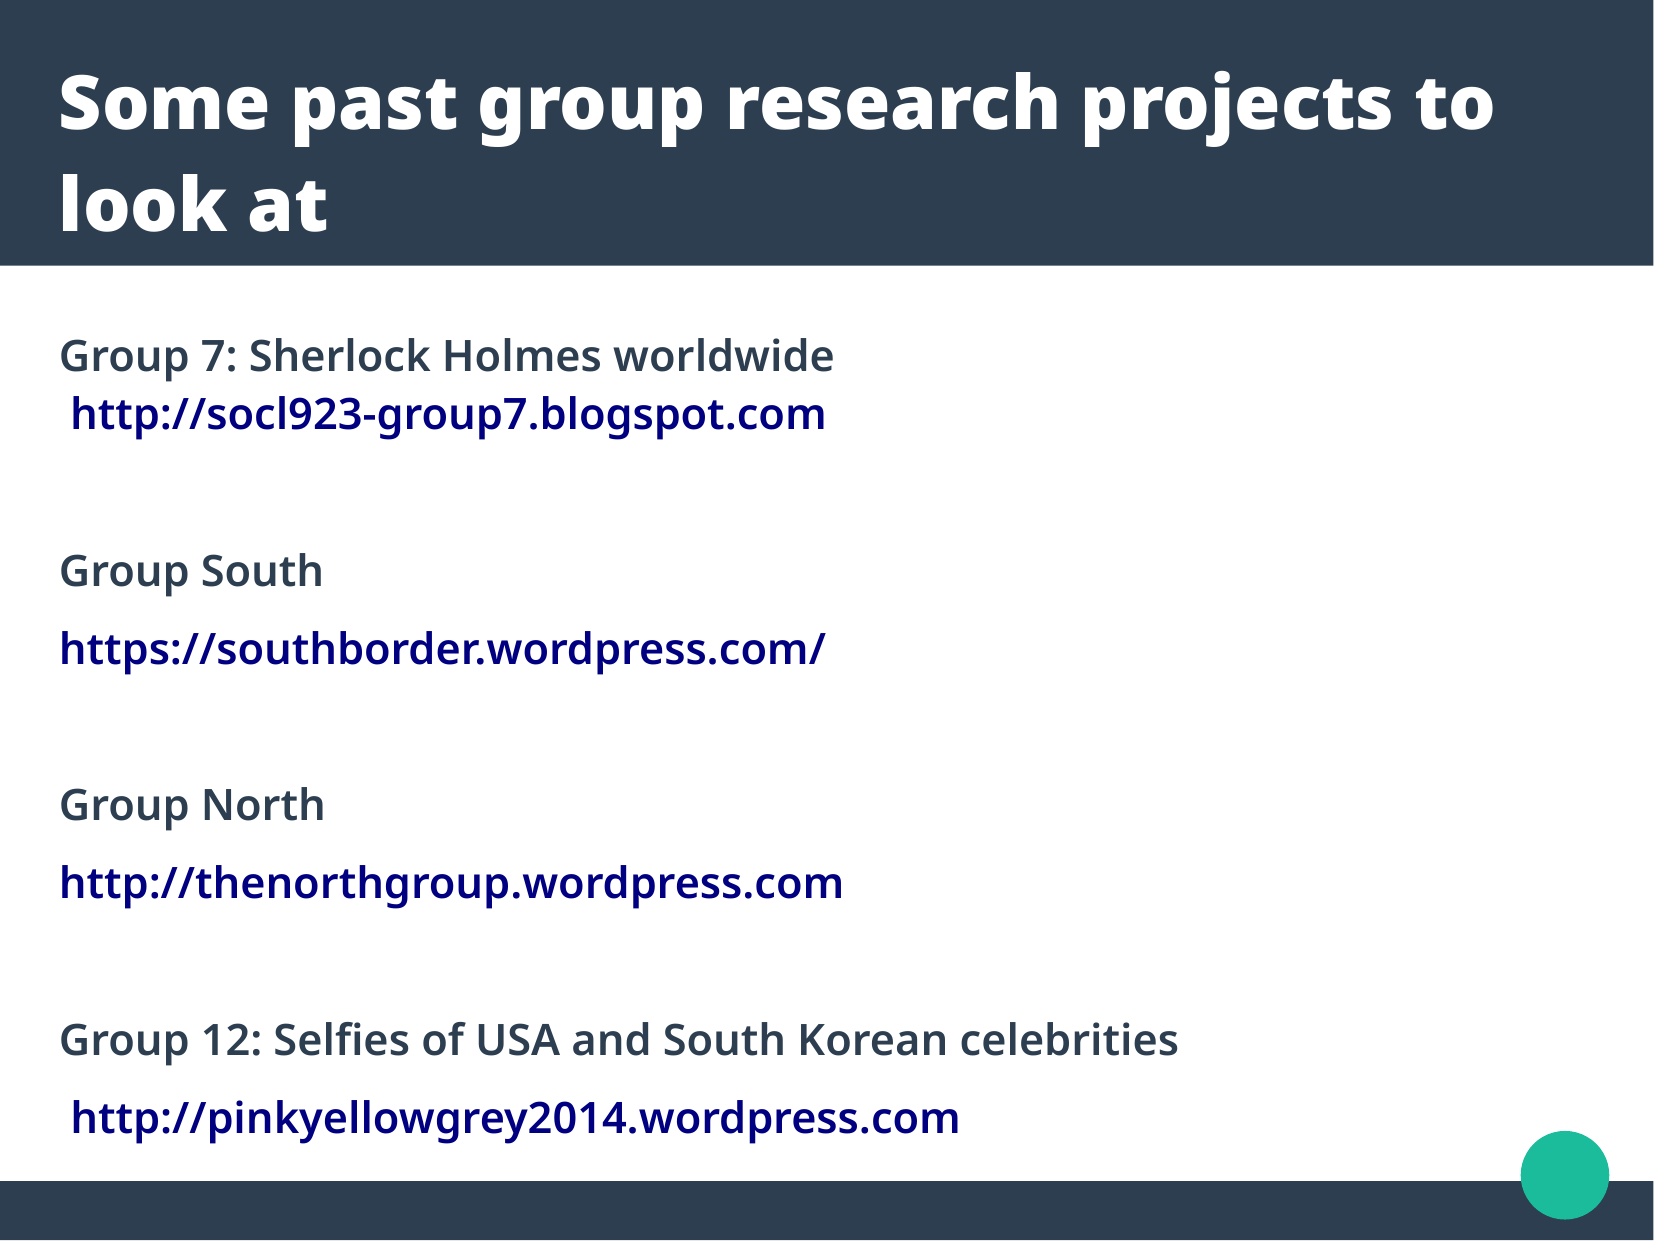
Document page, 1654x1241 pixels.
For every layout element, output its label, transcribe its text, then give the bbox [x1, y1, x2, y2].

title Some past group research projects to look at [59, 49, 1595, 207]
list Group 7: Sherlock Holmes worldwide http://socl923-group7.blogspot.com Group South https://southborder.wordpress.com/ Group North http://thenorthgroup.wordpress.com Group 12: Selfies of USA and South Korean celebrities http://pinkyellowgrey2014.wordpress.com [59, 324, 1595, 1152]
